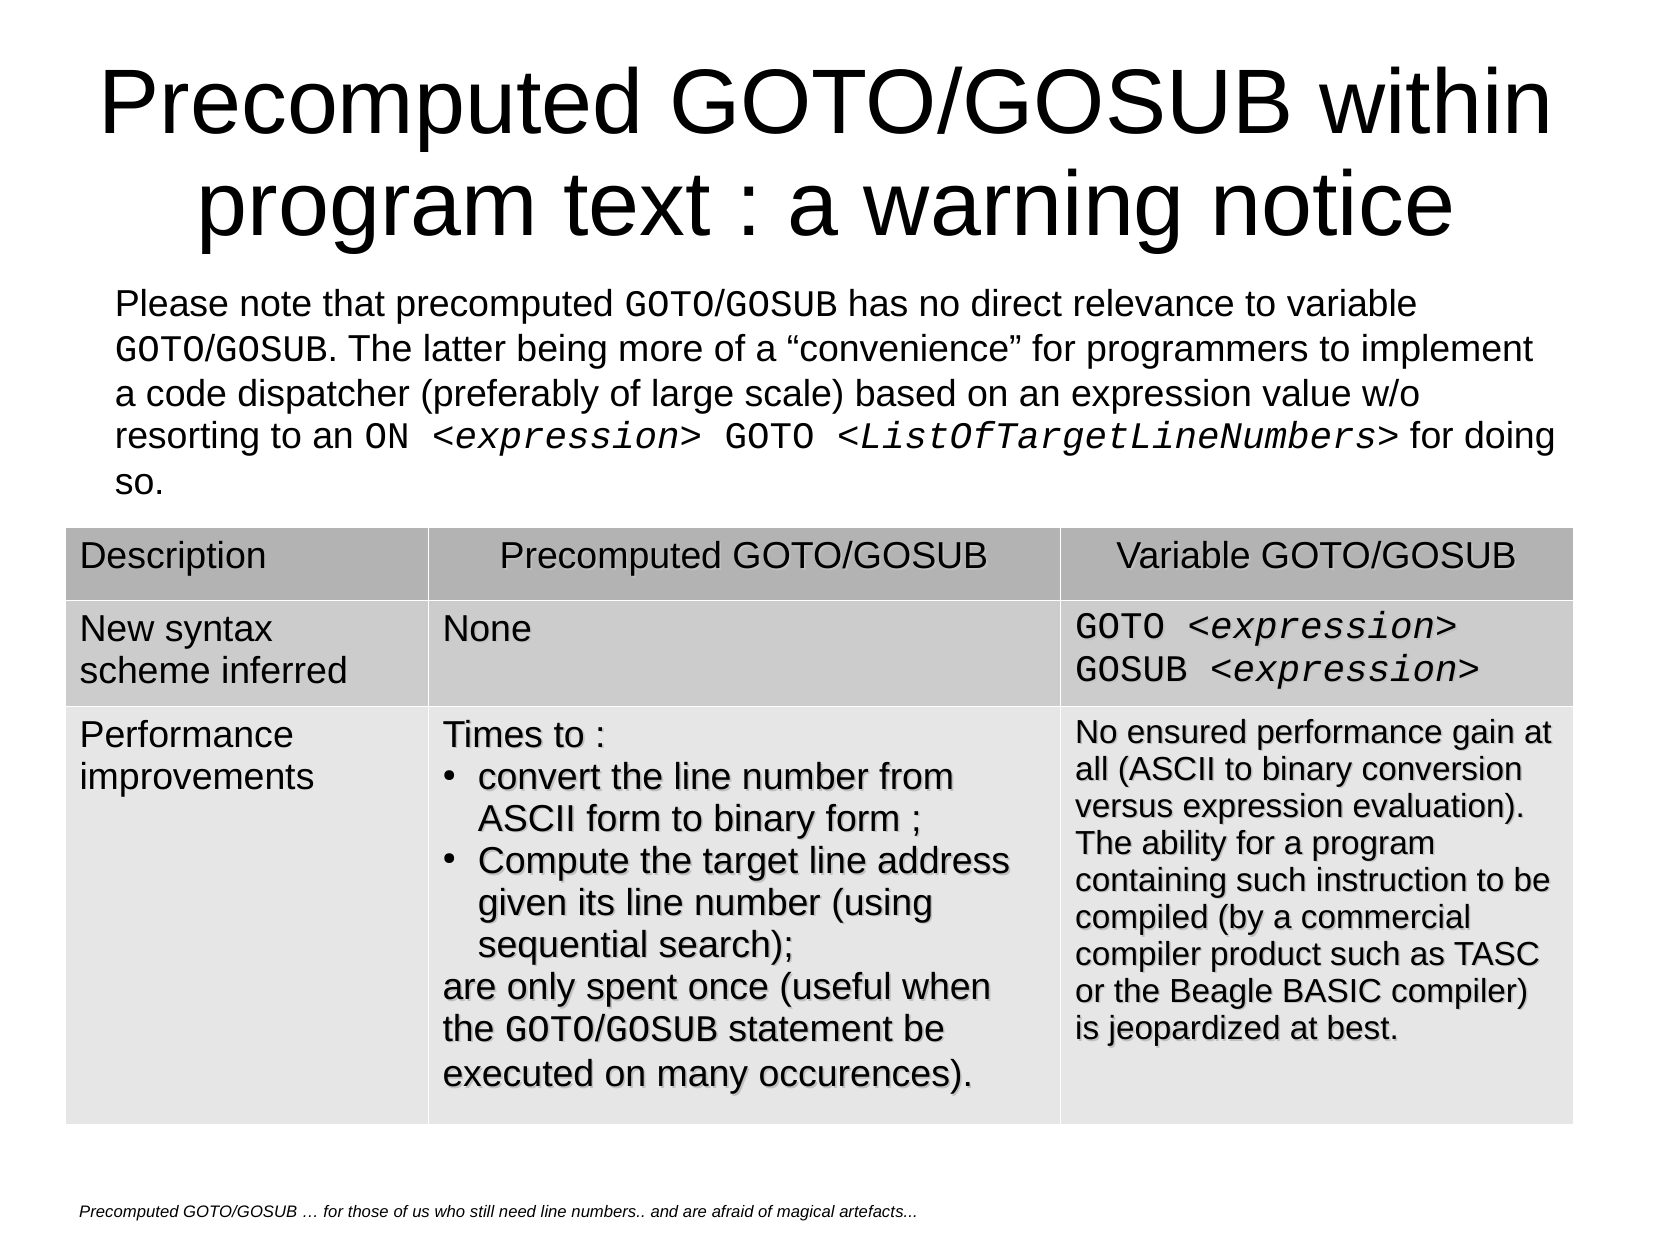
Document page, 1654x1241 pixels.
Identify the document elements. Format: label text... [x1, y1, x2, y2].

table_header Description [66, 528, 428, 600]
table_cell Performance improvements [66, 707, 428, 1124]
table_cell GOTO <expression> GOSUB <expression> [1061, 601, 1573, 706]
table_cell None [429, 601, 1060, 706]
text_box Please note that precomputed GOTO/GOSUB has no direct relevance to variable GOTO/GOSUB. The latter being more of a “convenience” for programmers to implement a code dispatcher (preferably of large scale) based on an expression value w/o resorting to an ON <expression> GOTO <ListOfTargetLineNumbers> for doing so. [99, 274, 1577, 510]
table_cell No ensured performance gain at all (ASCII to binary conversion versus expression evaluation). The ability for a program containing such instruction to be compiled (by a commercial compiler product such as TASC or the Beagle BASIC compiler) is jeopardized at best. [1061, 707, 1573, 1124]
title Precomputed GOTO/GOSUB within program text : a warning notice [82, 49, 1571, 257]
table_cell New syntax scheme inferred [66, 601, 428, 706]
table_cell Times to : convert the line number from ASCII form to binary form ; Compute the target line address given its line number (using sequential search); are only spent once (useful when the GOTO/GOSUB statement be executed on many occurences). [429, 707, 1060, 1124]
text_box Precomputed GOTO/GOSUB … for those of us who still need line numbers.. and are afraid of magical artefacts... [64, 1195, 928, 1229]
table_header Precomputed GOTO/GOSUB [429, 528, 1060, 600]
table_header Variable GOTO/GOSUB [1061, 528, 1573, 600]
